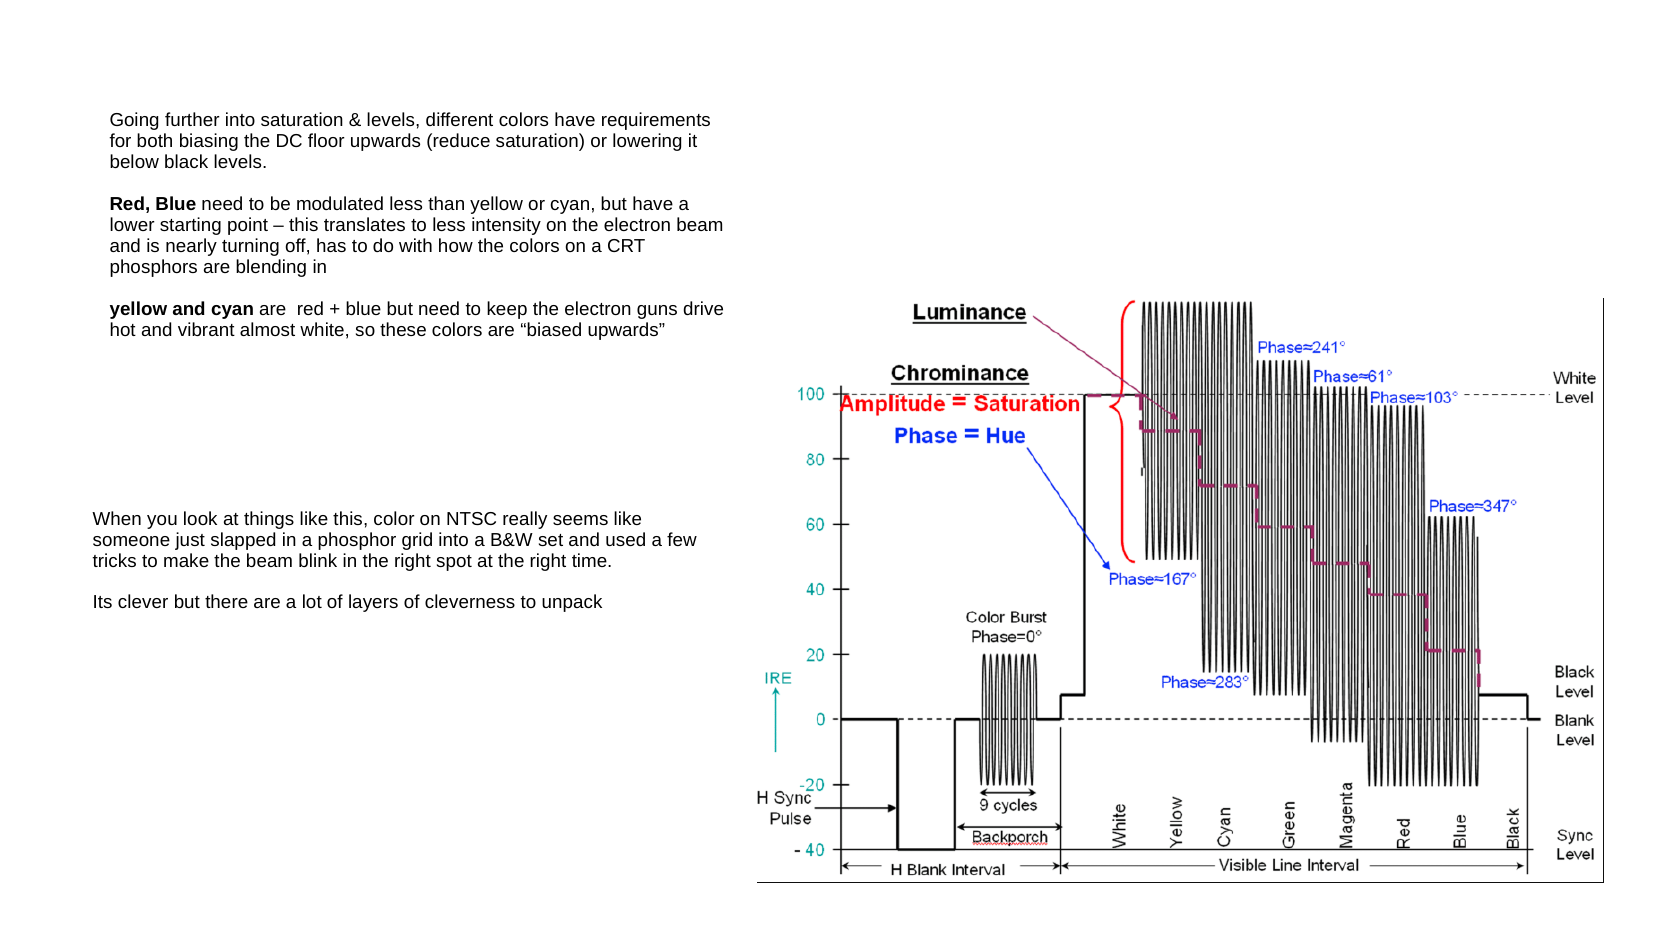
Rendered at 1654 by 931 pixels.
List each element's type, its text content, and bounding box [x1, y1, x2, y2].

text_box When you look at things like this, color on NTSC really seems like someone just slapped in a phosphor grid into a B&W set and used a few tricks to make the beam blink in the right spot at the right time. Its clever but there are a lot of layers of cleverness to unpack [77, 500, 732, 755]
text_box Going further into saturation & levels, different colors have requirements for both biasing the DC floor upwards (reduce saturation) or lowering it below black levels. Red, Blue need to be modulated less than yellow or cyan, but have a lower starting point – this translates to less intensity on the electron beam and is nearly turning off, has to do with how the colors on a CRT phosphors are blending in yellow and cyan are red + blue but need to keep the electron guns drive hot and vibrant almost white, so these colors are “biased upwards” [94, 101, 749, 356]
picture [757, 298, 1604, 883]
